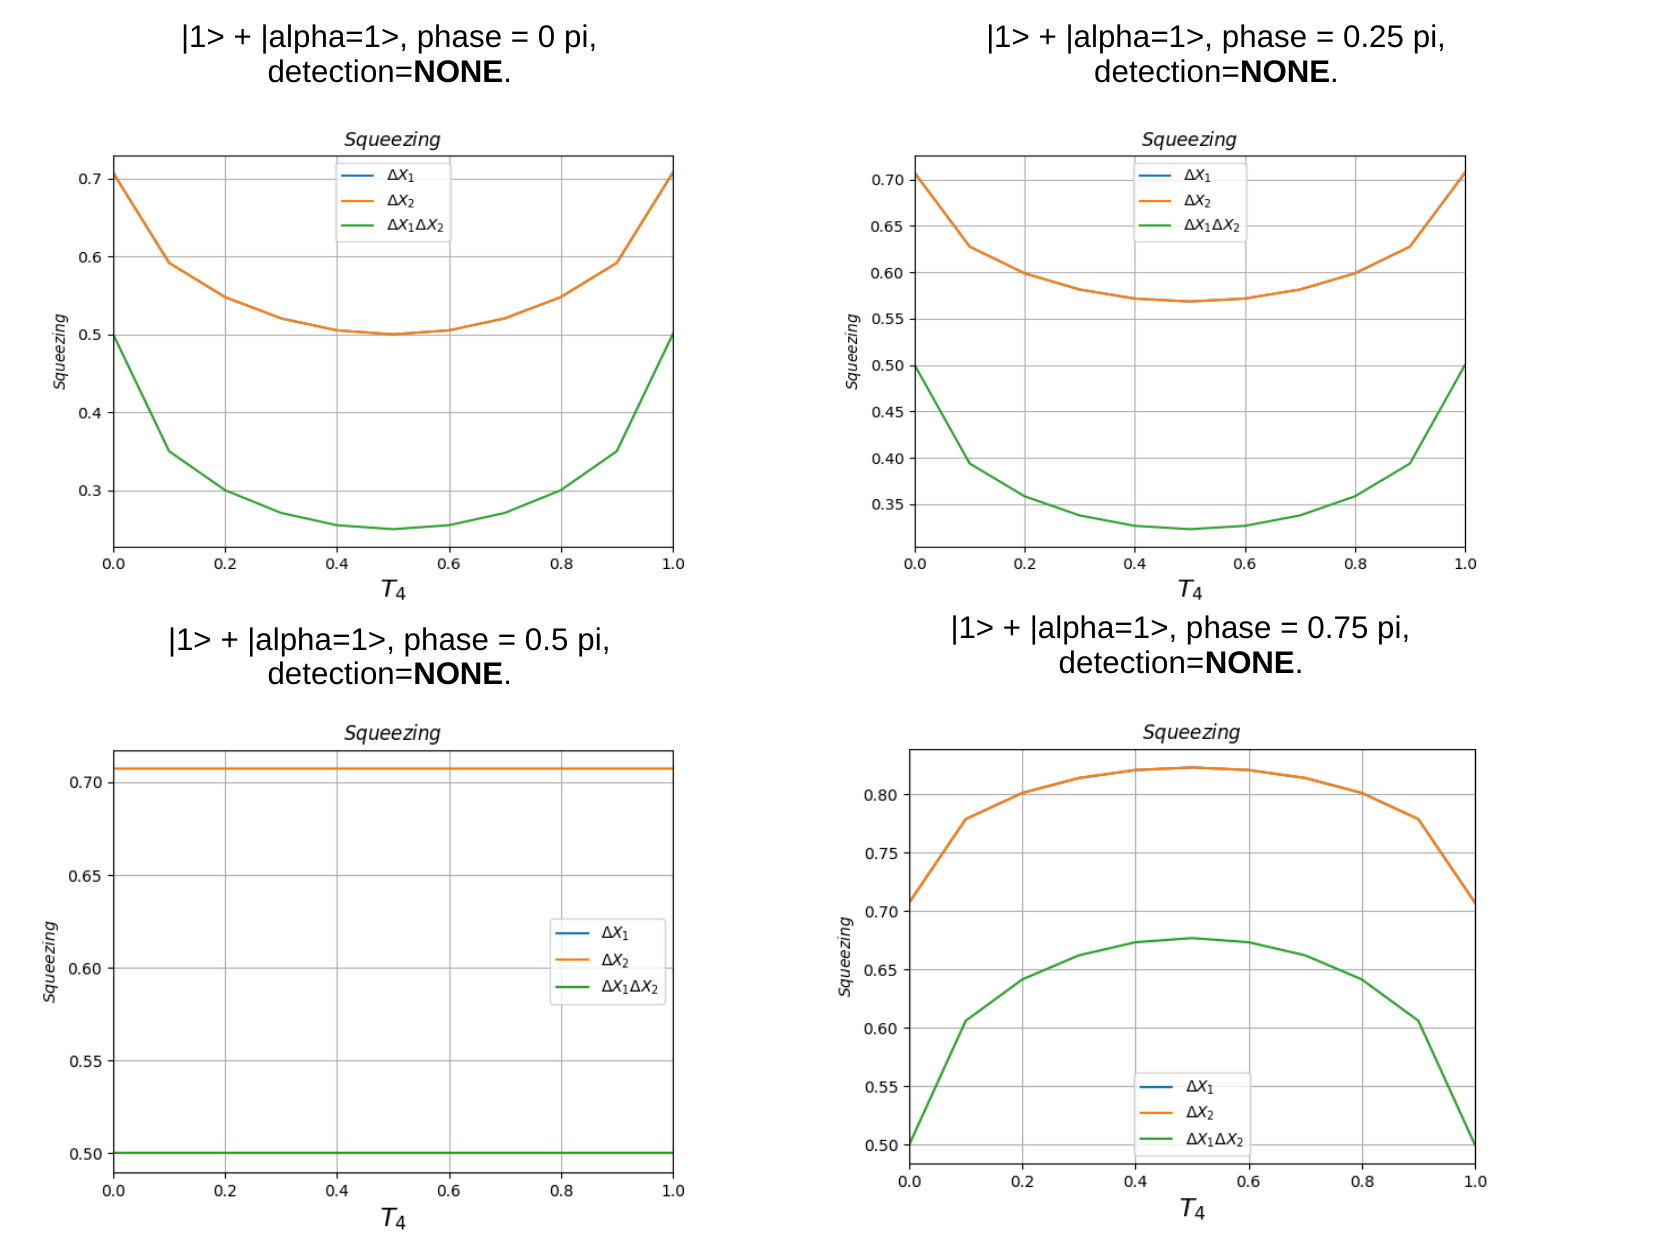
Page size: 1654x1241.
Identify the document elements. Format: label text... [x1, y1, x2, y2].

picture [818, 684, 1548, 1223]
title |1> + |alpha=1>, phase = 0.5 pi, detection=NONE. [106, 616, 674, 697]
title |1> + |alpha=1>, phase = 0.75 pi, detection=NONE. [897, 604, 1465, 684]
picture [826, 94, 1536, 603]
title |1> + |alpha=1>, phase = 0.25 pi, detection=NONE. [933, 13, 1501, 94]
title |1> + |alpha=1>, phase = 0 pi, detection=NONE. [106, 14, 674, 94]
picture [23, 684, 745, 1233]
picture [23, 94, 745, 603]
